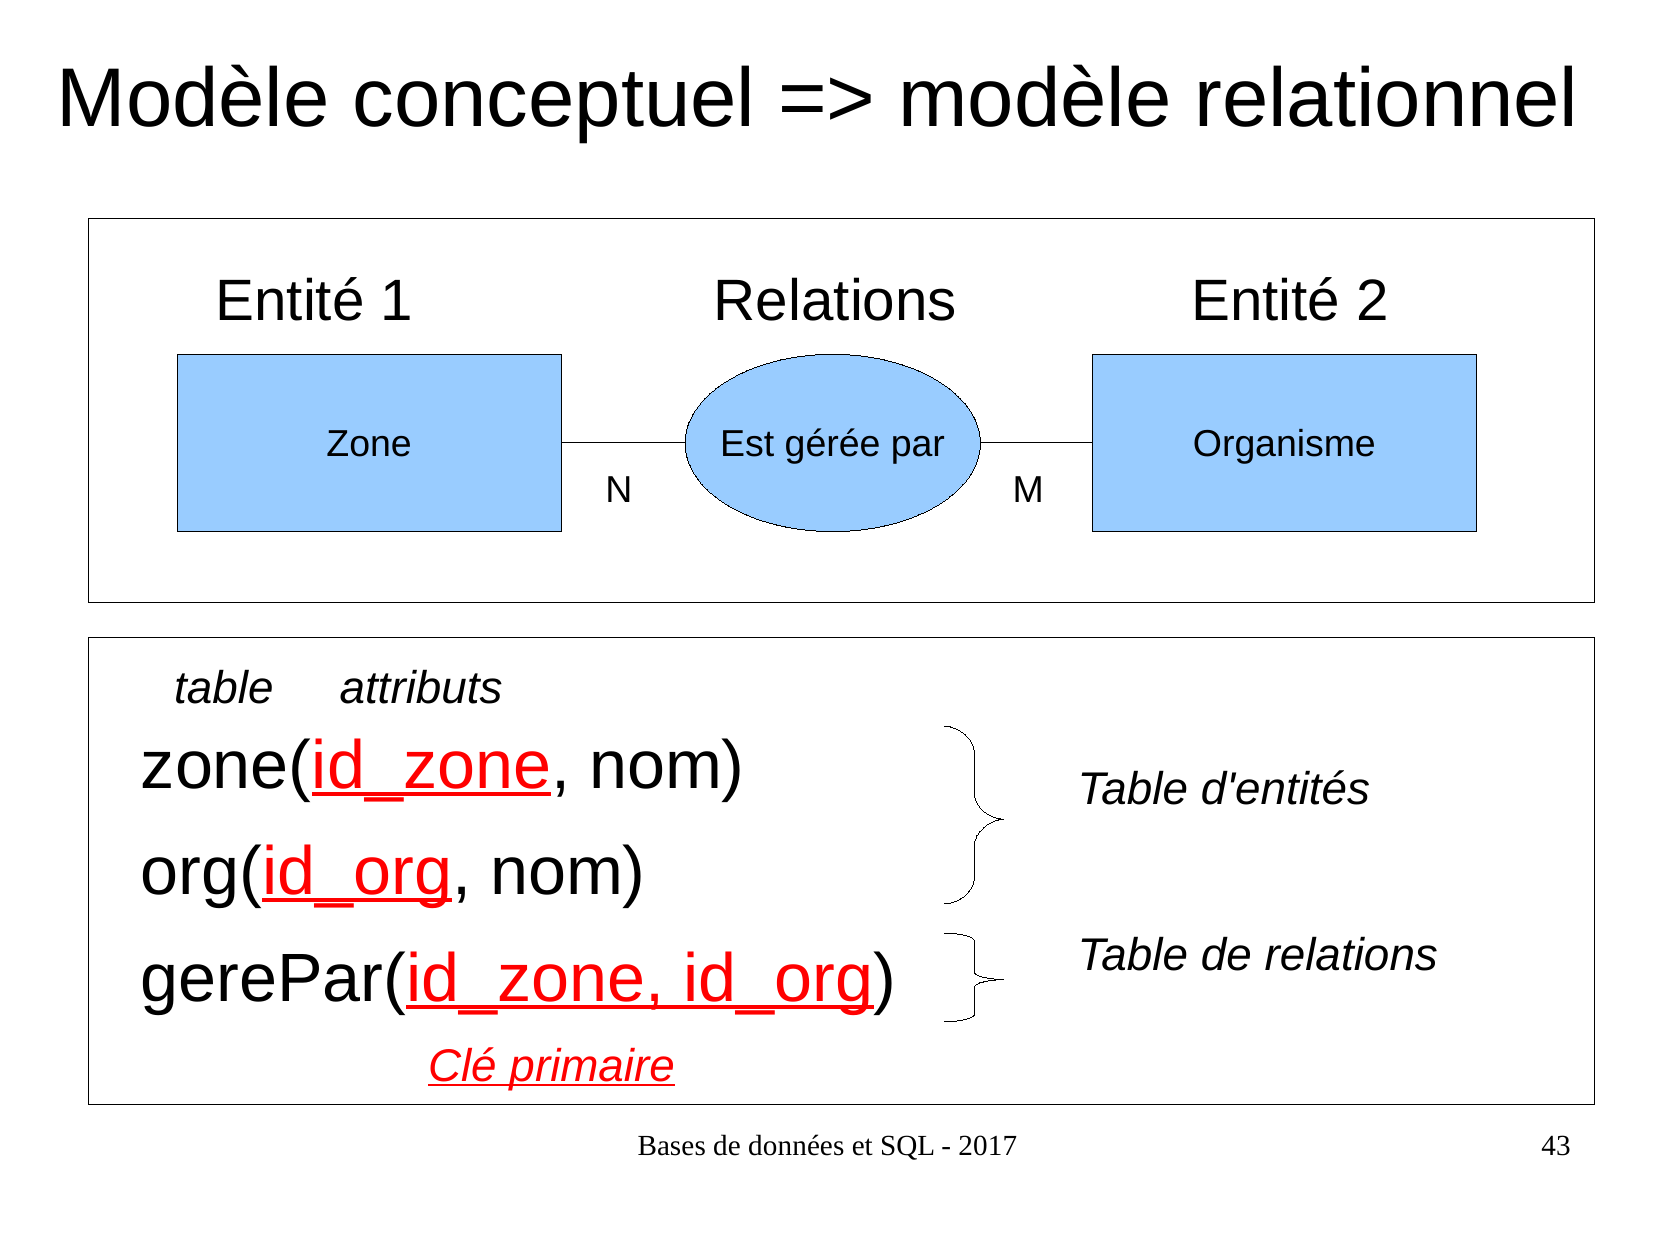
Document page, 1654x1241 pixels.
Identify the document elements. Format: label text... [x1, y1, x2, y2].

text_box Clé primaire [413, 1032, 709, 1099]
list zone(id_zone, nom) org(id_org, nom) gerePar(id_zone, id_org) [82, 726, 88, 1068]
list zone(id_zone, nom) org(id_org, nom) gerePar(id_zone, id_org) [89, 726, 916, 1068]
text_box Entité 1 [200, 260, 615, 340]
text_box Entité 2 [1139, 260, 1441, 340]
text_box M [998, 460, 1087, 518]
text_box Table d'entités [1062, 755, 1506, 822]
text_box N [590, 460, 680, 518]
text_box attributs [324, 654, 532, 721]
title Modèle conceptuel => modèle relationnel [5, 47, 1630, 148]
text_box Zone [177, 354, 562, 532]
text_box table [159, 654, 324, 721]
text_box Est gérée par [685, 354, 981, 532]
text_box Relations [655, 260, 1016, 341]
text_box Table de relations [1062, 921, 1506, 988]
text_box Organisme [1092, 354, 1477, 532]
